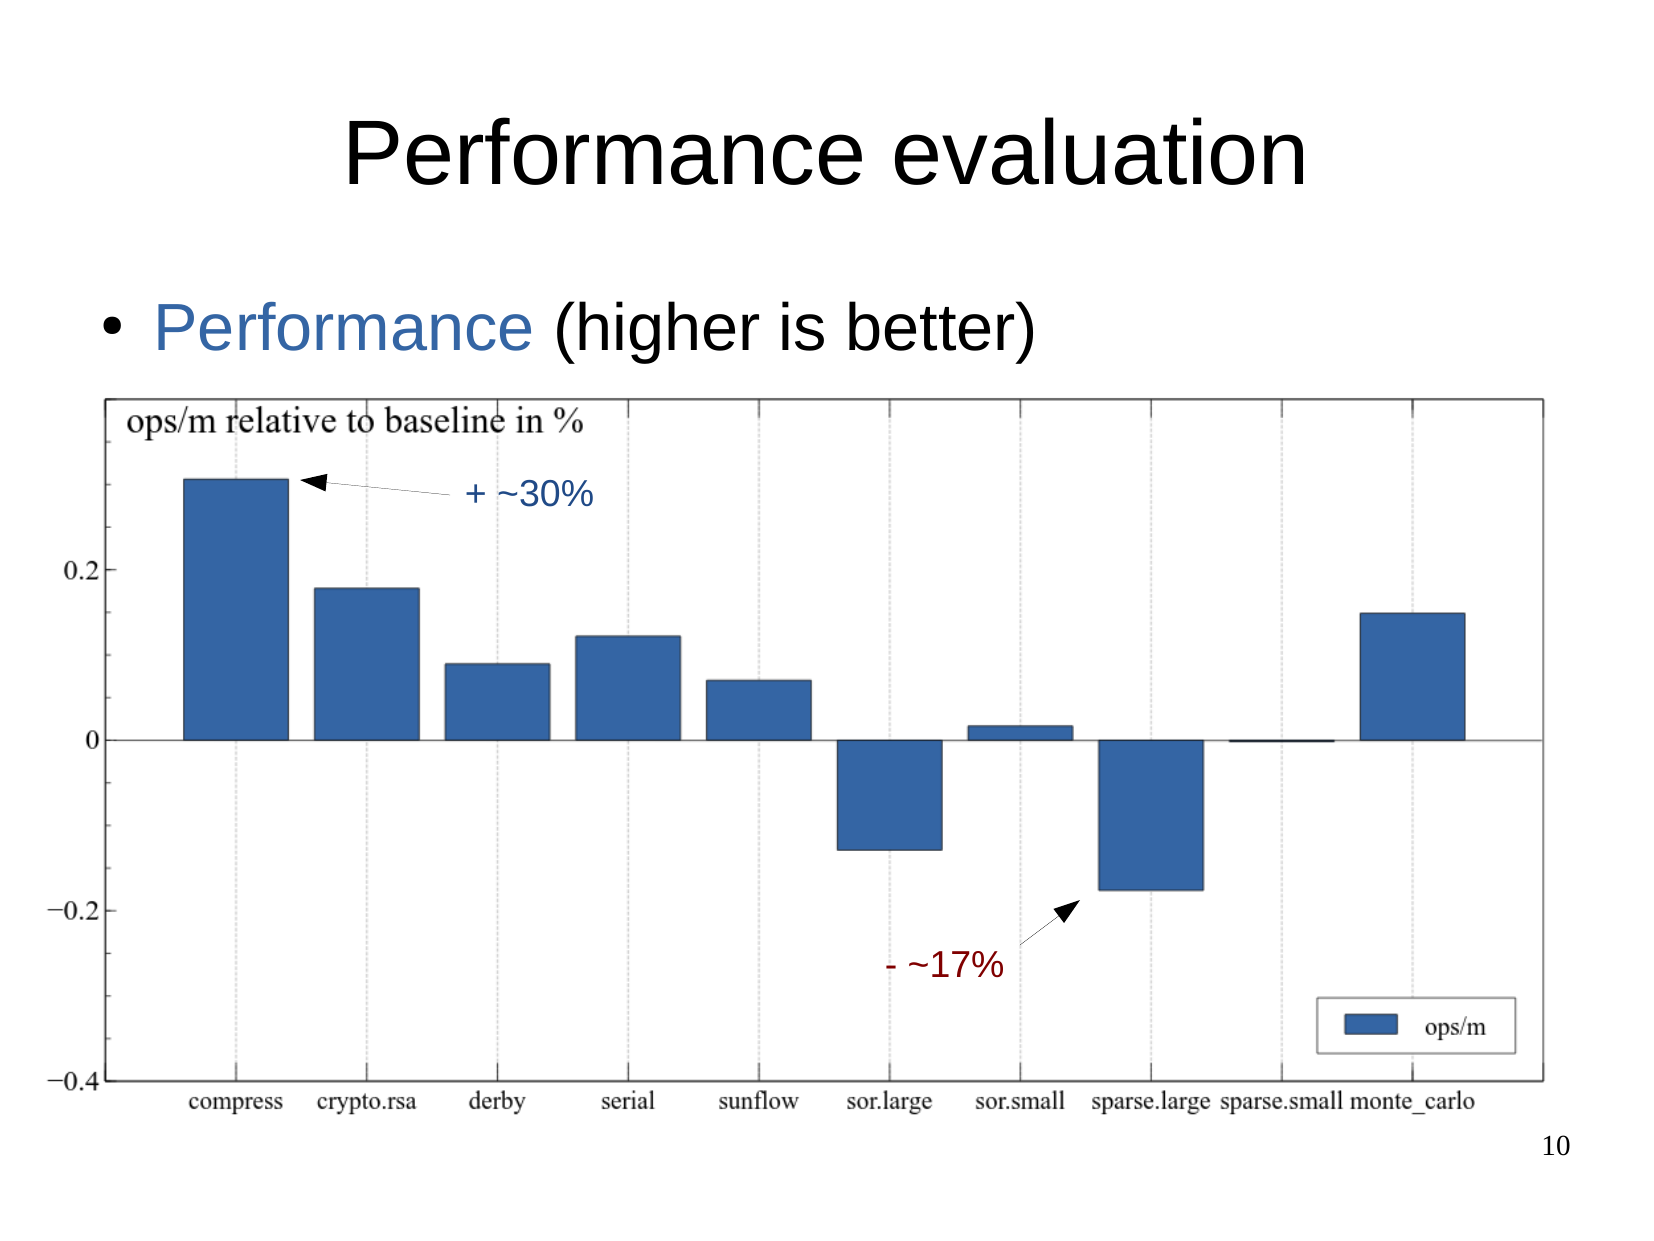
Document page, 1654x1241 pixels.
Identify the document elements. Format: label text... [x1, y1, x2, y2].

picture [43, 389, 1606, 1171]
title Performance evaluation [82, 49, 1571, 257]
text_box + ~30% [450, 465, 631, 564]
text_box - ~17% [870, 936, 1051, 1036]
list Performance (higher is better) [82, 290, 1571, 1010]
